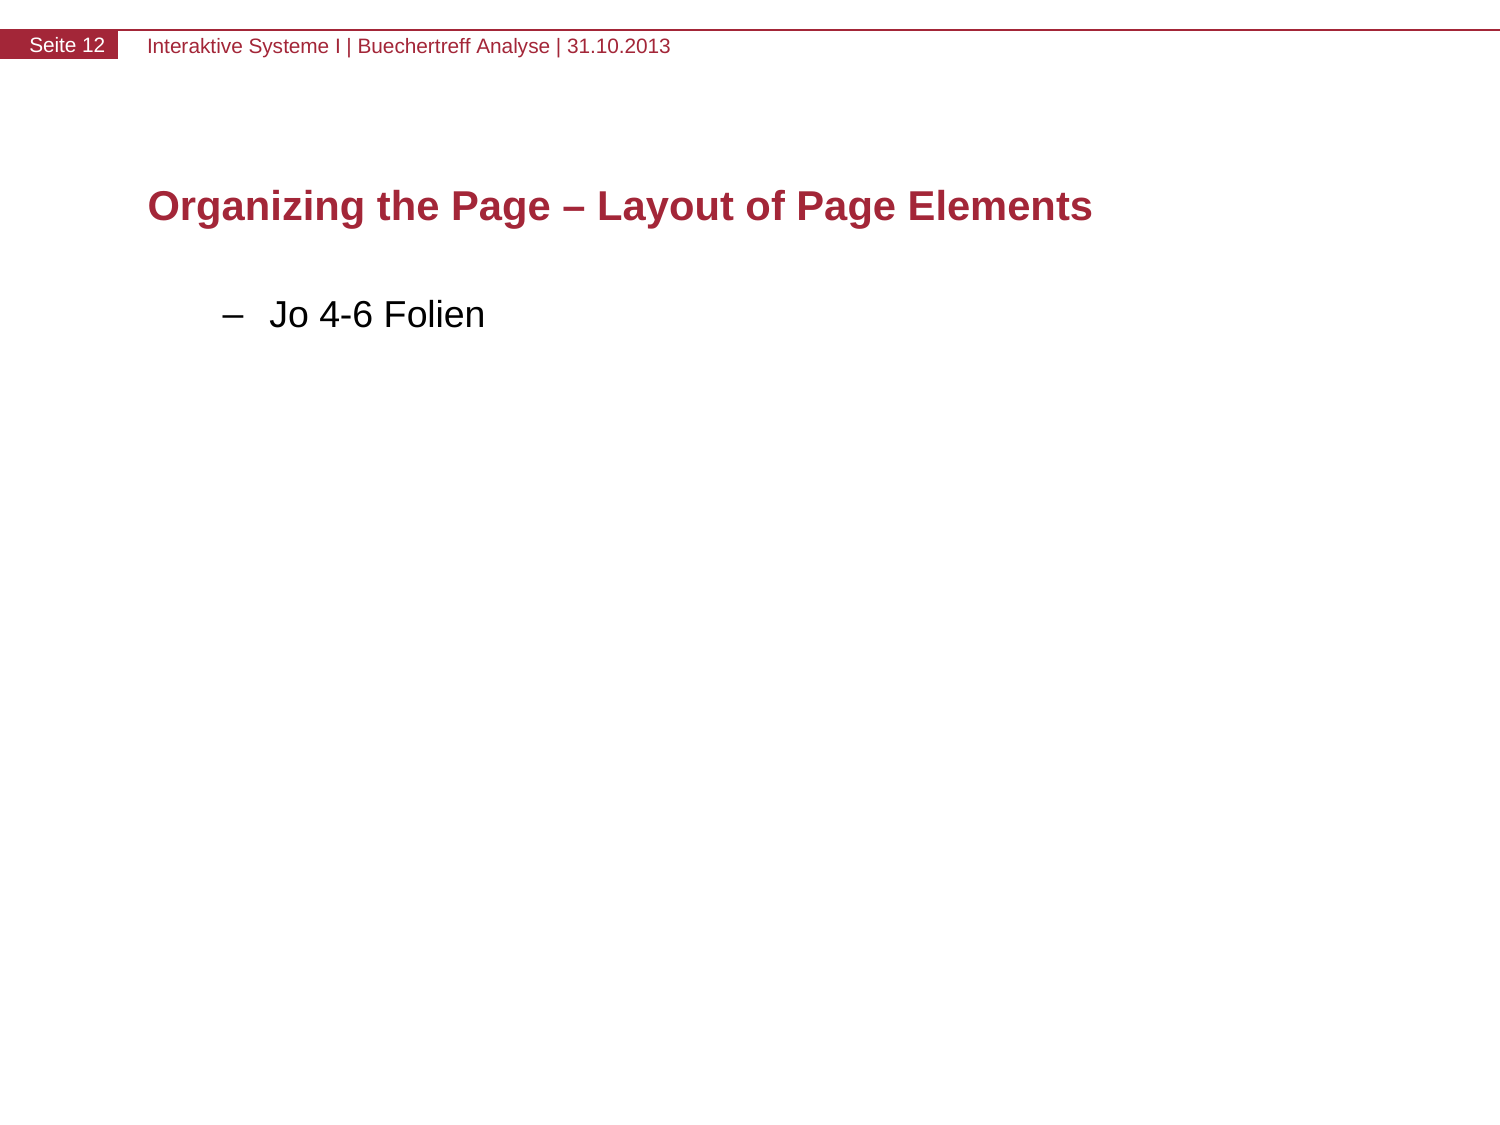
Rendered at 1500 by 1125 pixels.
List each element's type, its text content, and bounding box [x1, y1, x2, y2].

title Organizing the Page – Layout of Page Elements [132, 149, 1413, 258]
list Jo 4-6 Folien [132, 287, 1371, 888]
